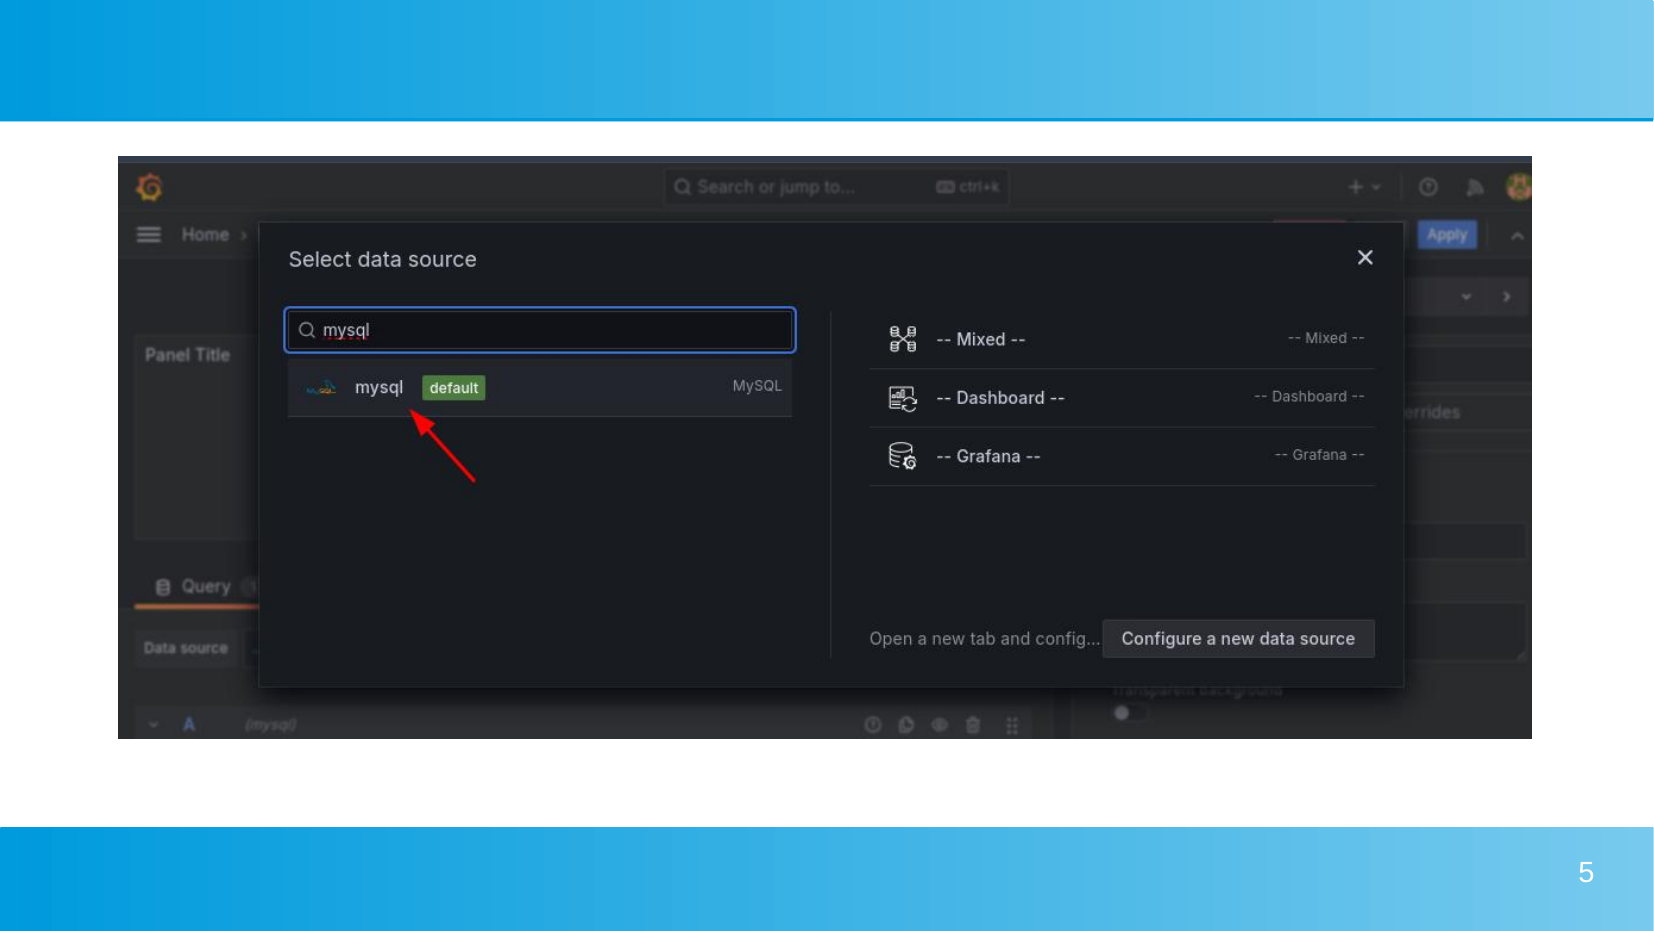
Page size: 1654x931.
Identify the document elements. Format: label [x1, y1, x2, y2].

picture [118, 156, 1532, 739]
